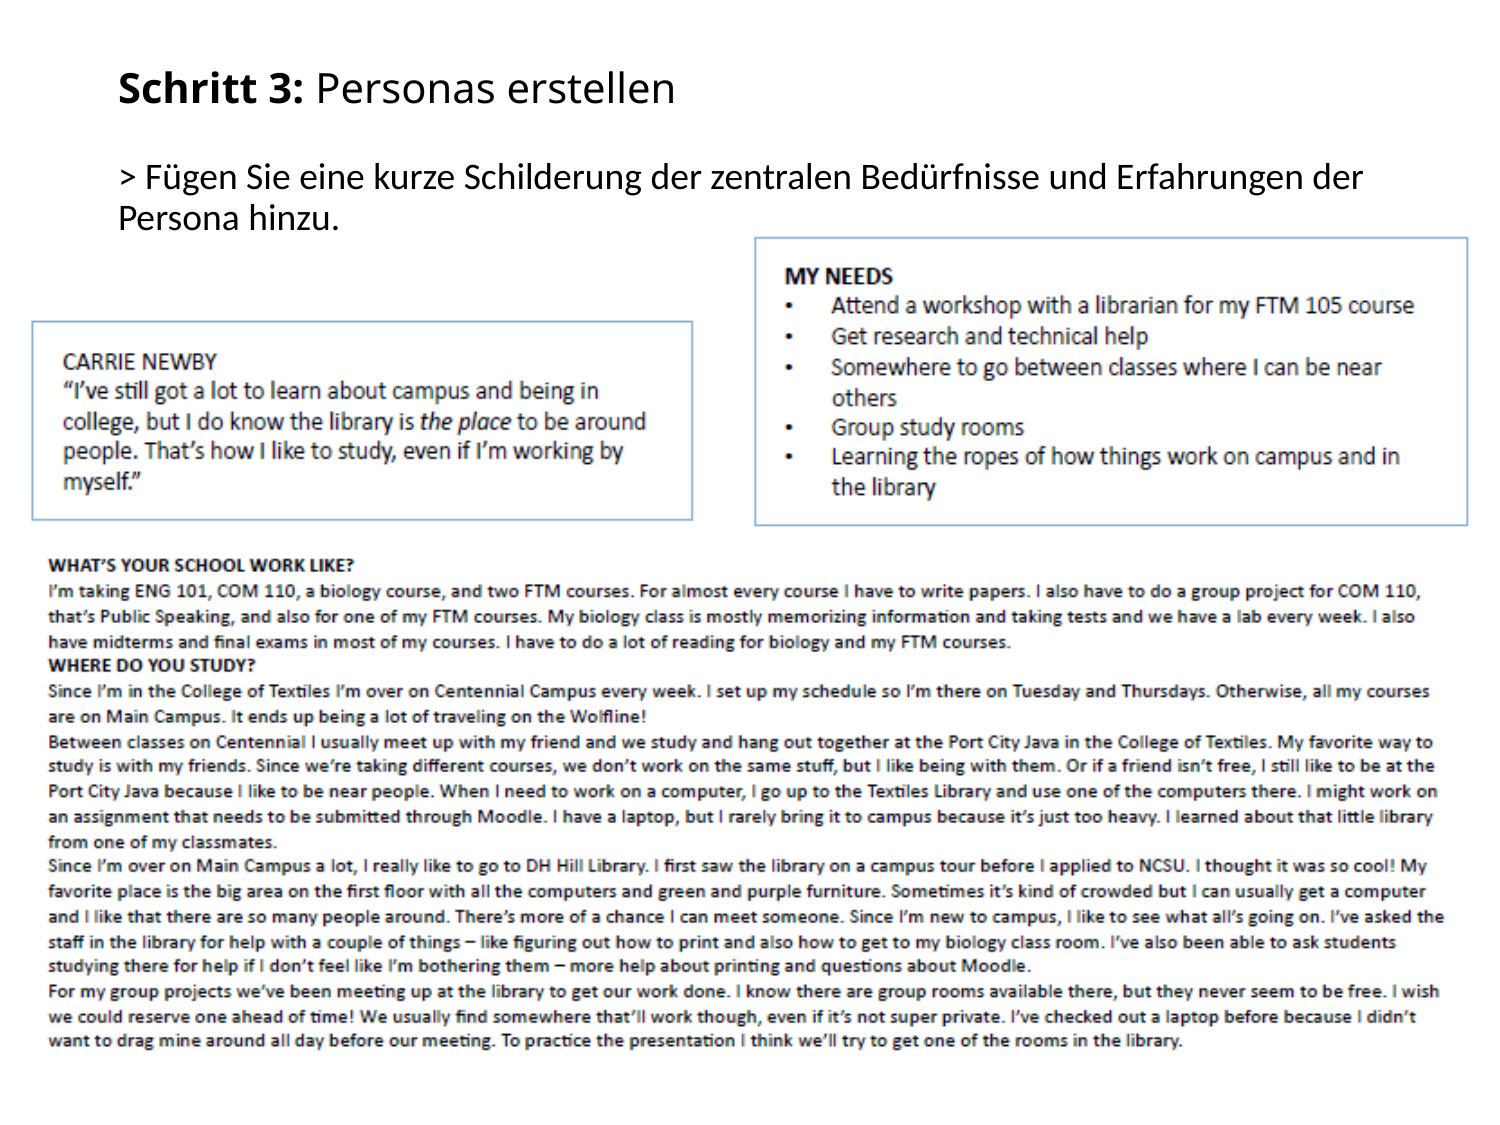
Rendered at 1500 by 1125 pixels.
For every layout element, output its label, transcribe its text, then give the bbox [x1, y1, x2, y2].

picture [3, 201, 1481, 1063]
title Schritt 3: Personas erstellen [103, 59, 1397, 122]
text_box > Fügen Sie eine kurze Schilderung der zentralen Bedürfnisse und Erfahrungen der Persona hinzu. [103, 149, 1397, 1014]
